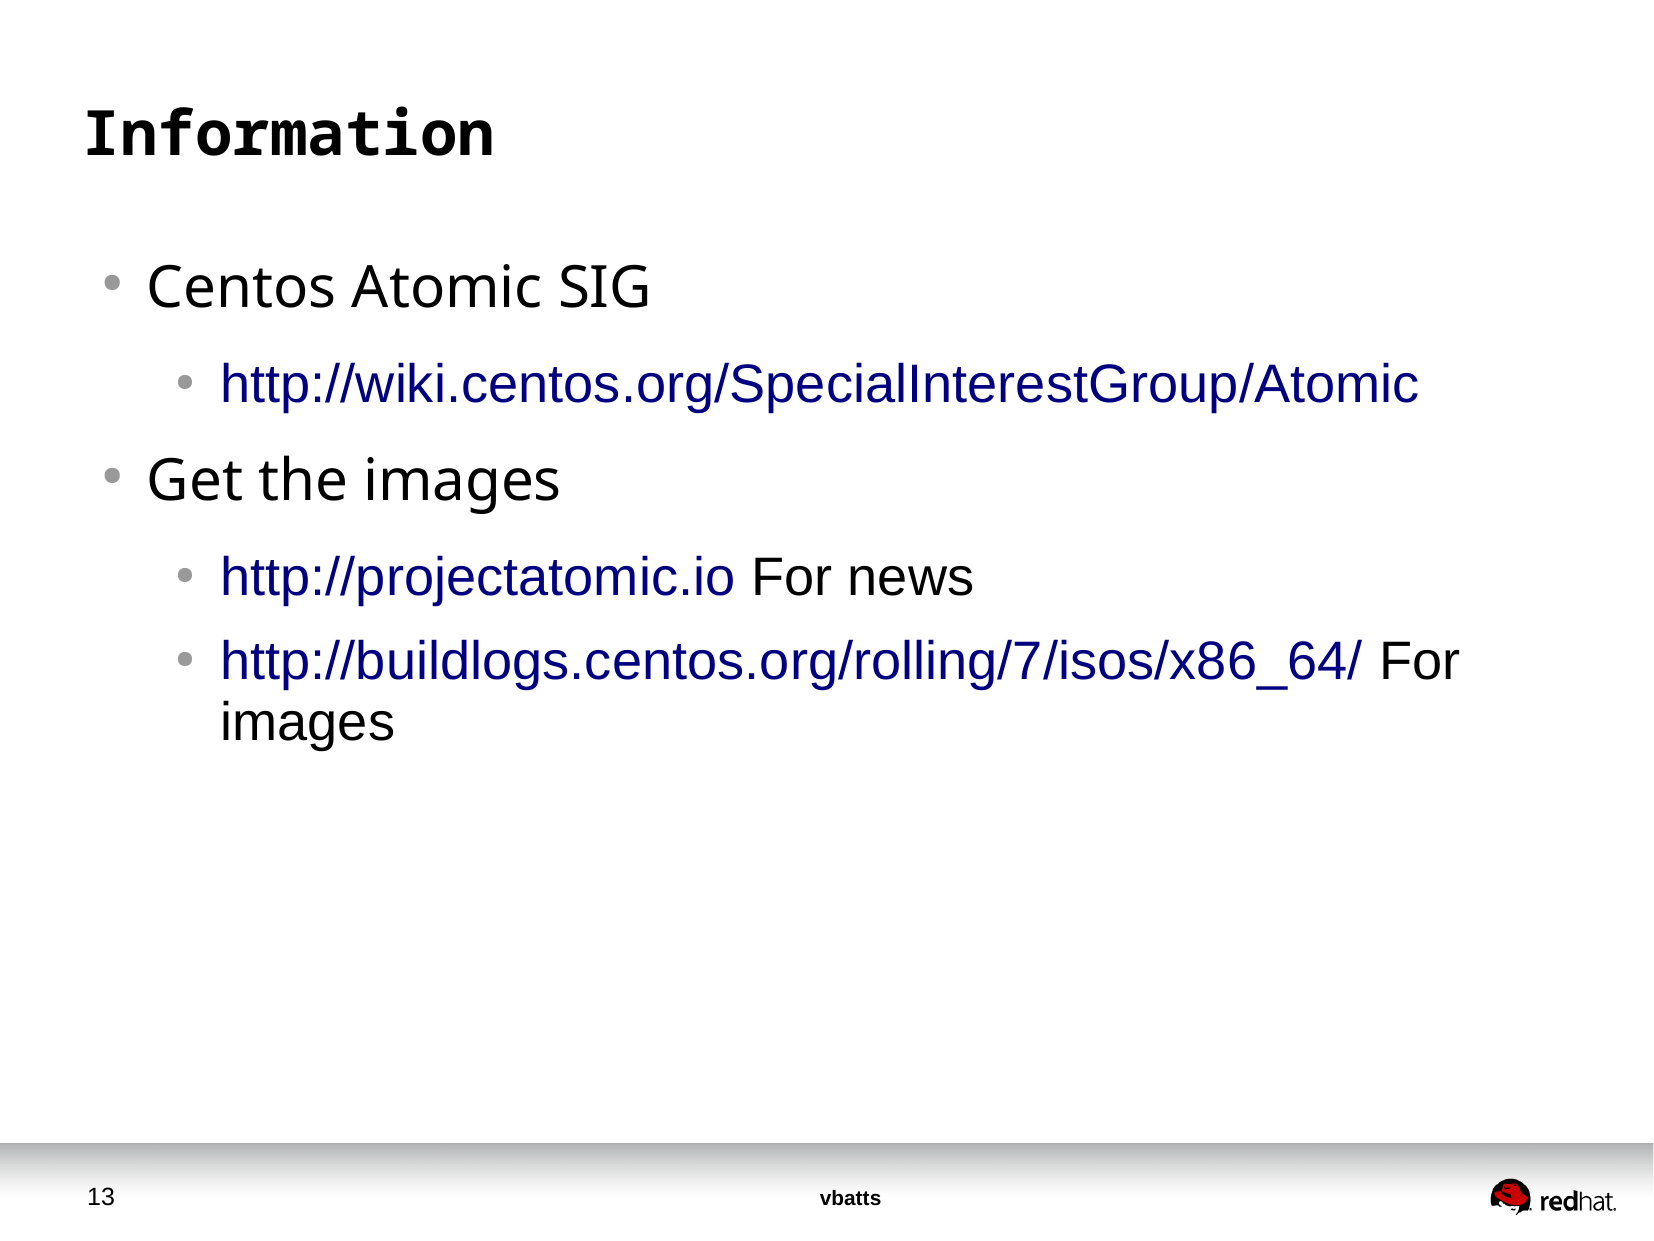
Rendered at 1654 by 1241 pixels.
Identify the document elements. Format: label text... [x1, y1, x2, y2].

list Centos Atomic SIG http://wiki.centos.org/SpecialInterestGroup/Atomic Get the images http://projectatomic.io For news http://buildlogs.centos.org/rolling/7/isos/x86_64/ For images [86, 244, 1576, 1039]
title Information [82, 37, 1571, 226]
picture [0, 1143, 1654, 1241]
